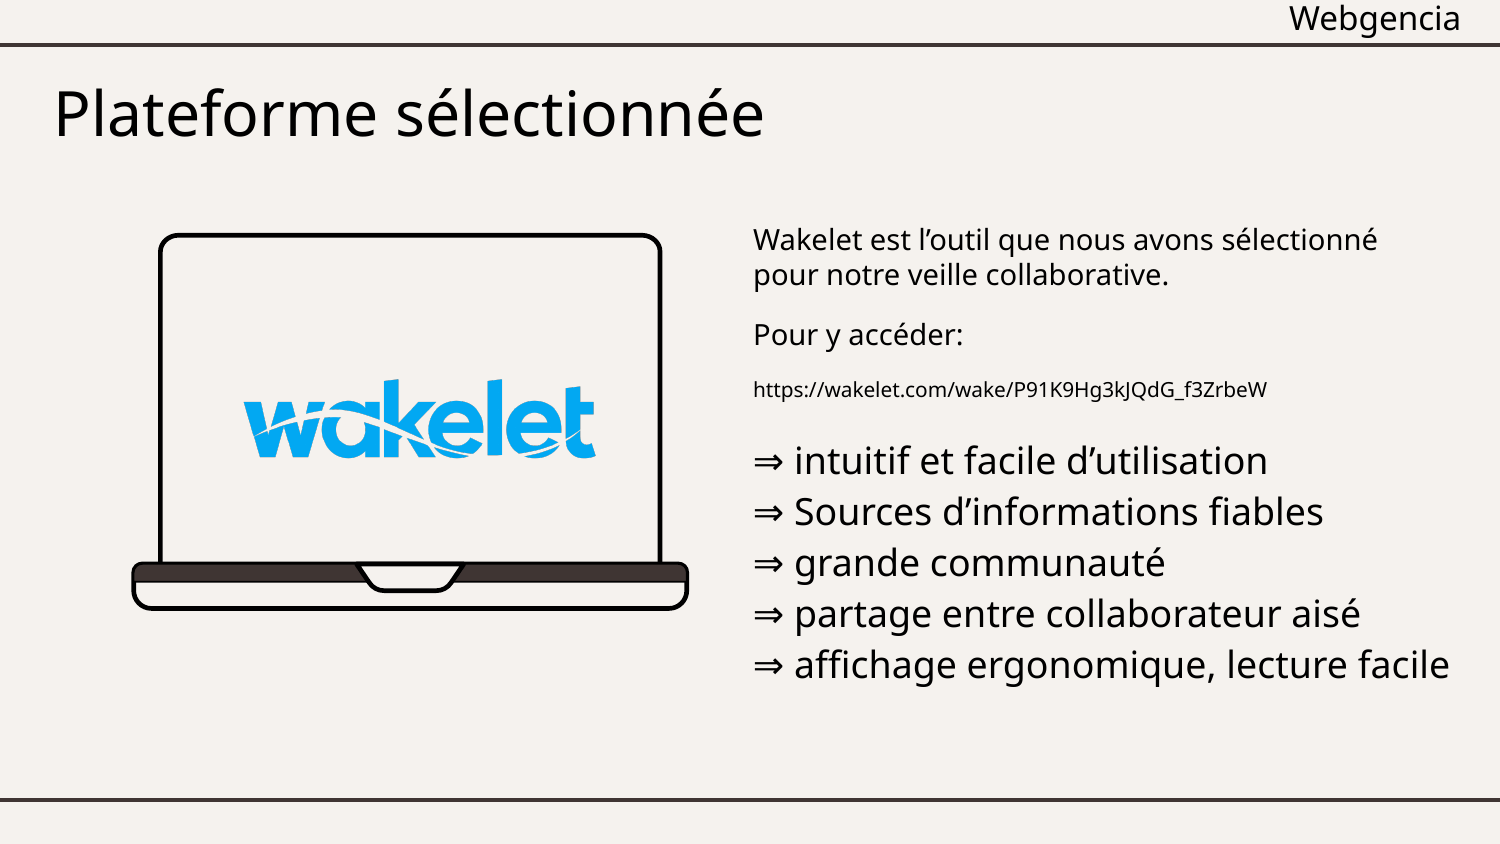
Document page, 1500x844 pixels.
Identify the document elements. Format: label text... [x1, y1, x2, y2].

text_box [133, 563, 236, 582]
text_box [603, 563, 687, 582]
text_box Webgencia [1250, 0, 1500, 42]
text_box ⇒ intuitif et facile d’utilisation ⇒ Sources d’informations fiables ⇒ grande communauté ⇒ partage entre collaborateur aisé ⇒ affichage ergonomique, lecture facile [738, 426, 1477, 703]
title Plateforme sélectionnée [38, 59, 1034, 163]
subtitle Wakelet est l’outil que nous avons sélectionné pour notre veille collaborative. Pour y accéder: https://wakelet.com/wake/P91K9Hg3kJQdG_f3ZrbeW [738, 206, 1447, 426]
picture [236, 235, 603, 602]
